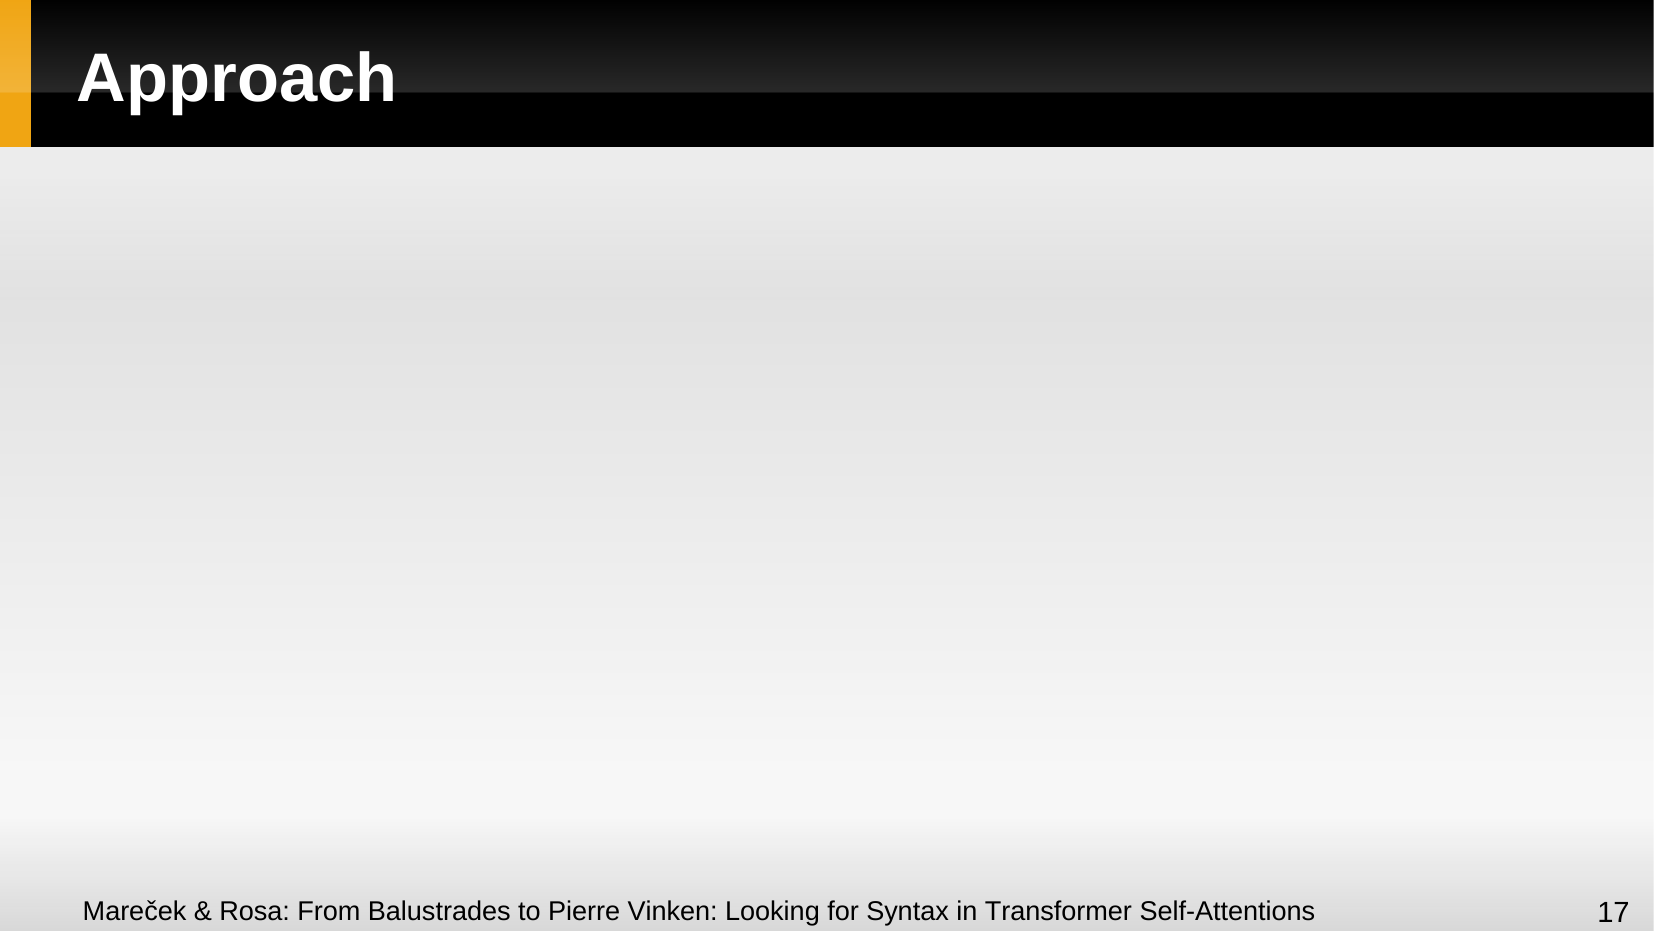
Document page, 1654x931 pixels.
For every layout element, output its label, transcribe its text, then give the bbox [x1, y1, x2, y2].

picture [0, 0, 1654, 931]
title Approach [76, 0, 1625, 156]
